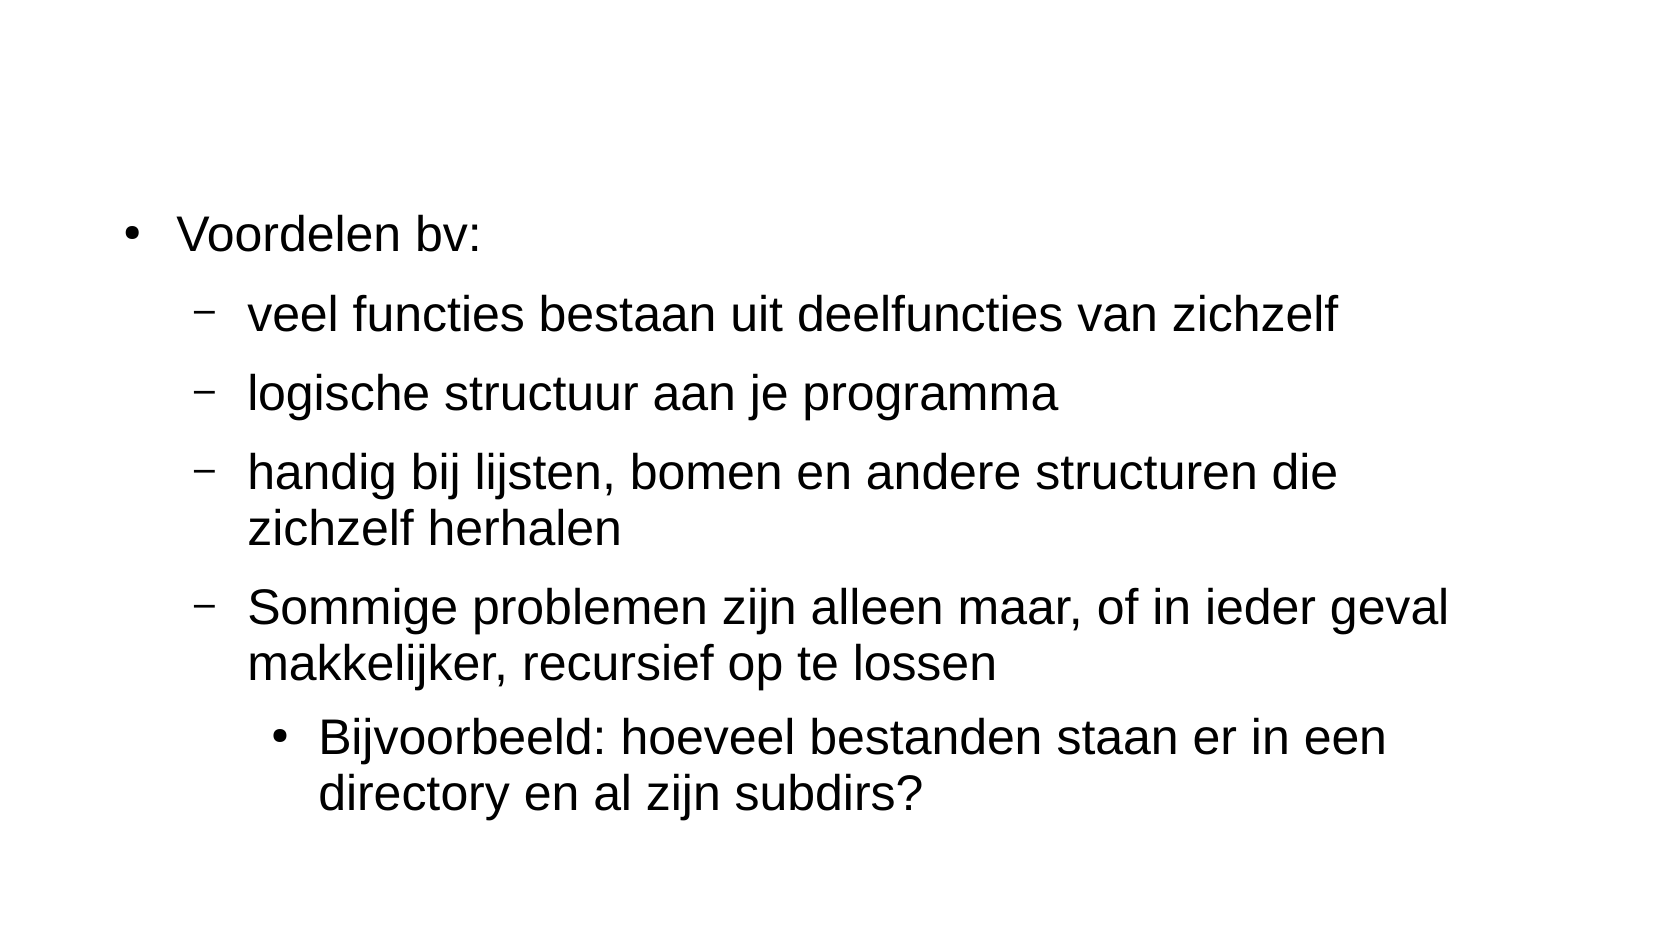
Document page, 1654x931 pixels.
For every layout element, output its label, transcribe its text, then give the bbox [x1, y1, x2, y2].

list Voordelen bv: veel functies bestaan uit deelfuncties van zichzelf logische structuur aan je programma handig bij lijsten, bomen en andere structuren die zichzelf herhalen Sommige problemen zijn alleen maar, of in ieder geval makkelijker, recursief op te lossen Bijvoorbeeld: hoeveel bestanden staan er in een directory en al zijn subdirs? [105, 206, 1518, 906]
